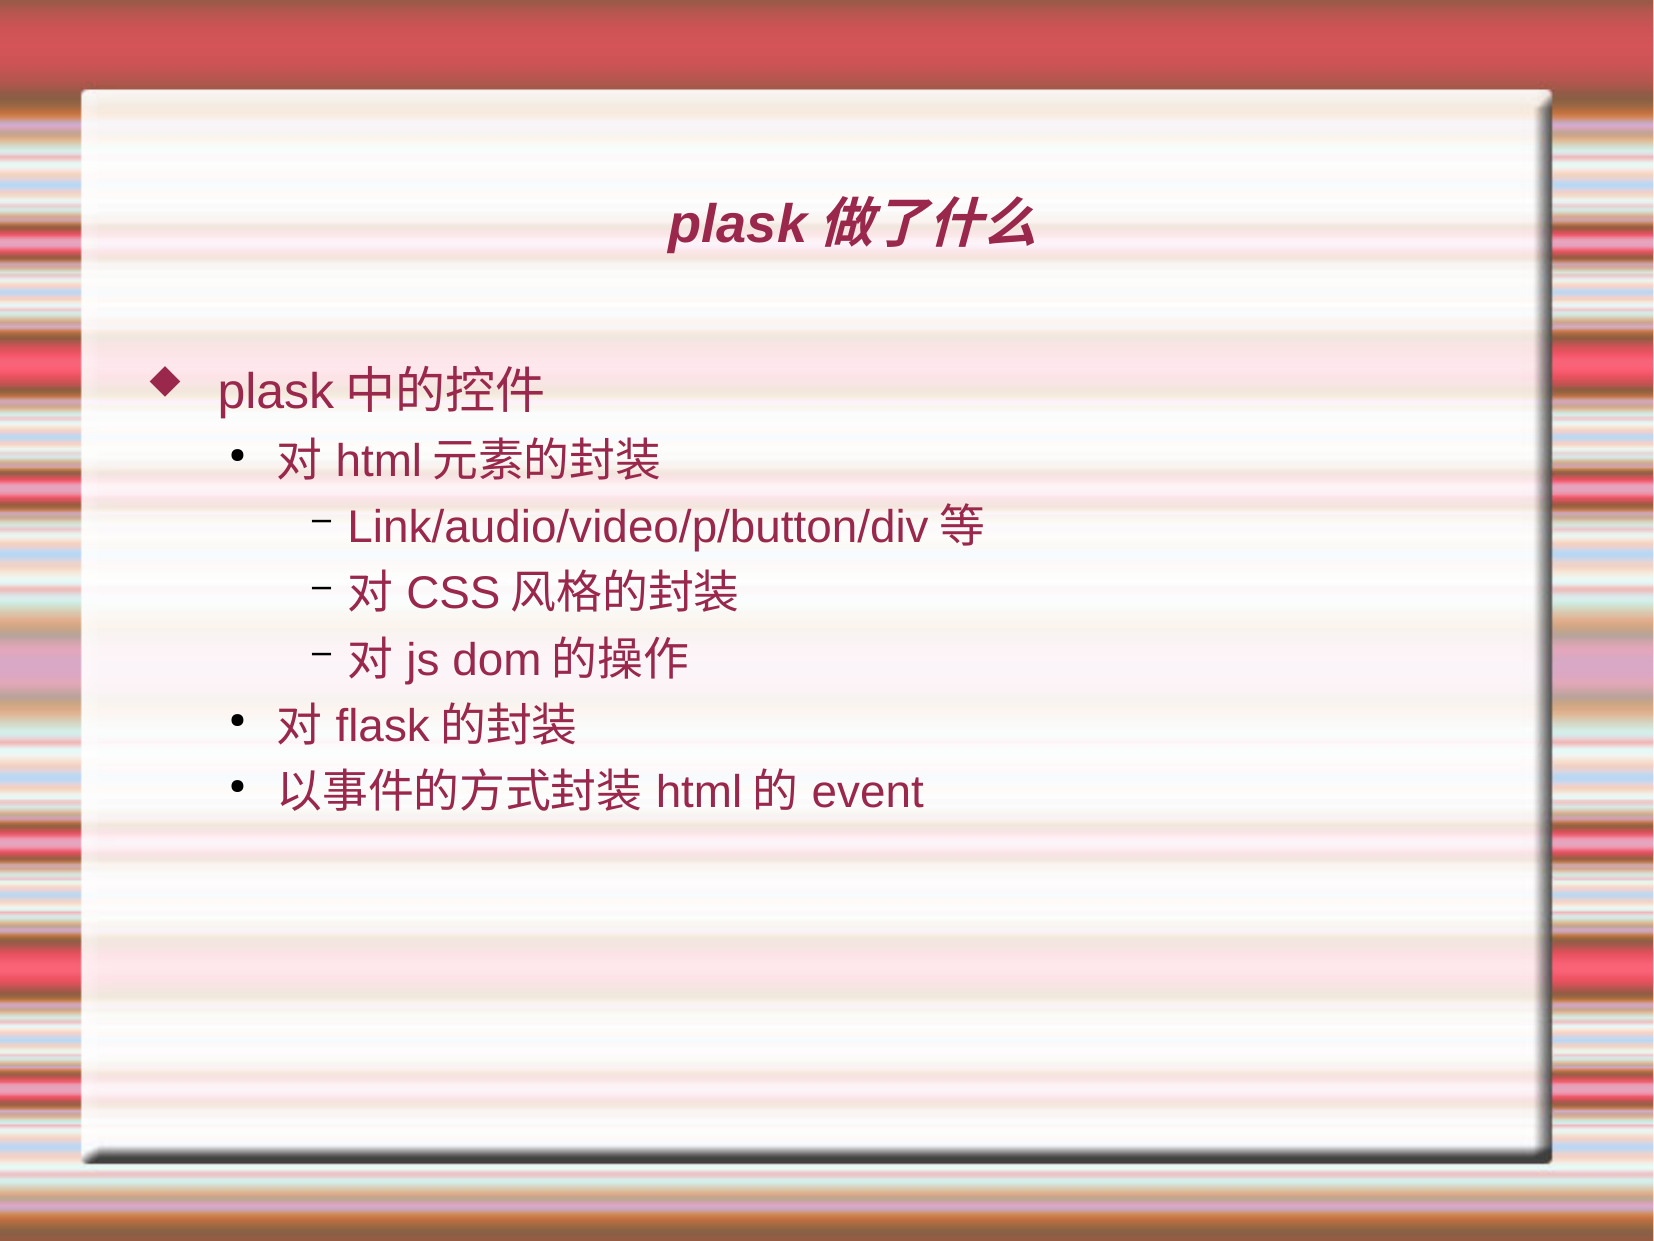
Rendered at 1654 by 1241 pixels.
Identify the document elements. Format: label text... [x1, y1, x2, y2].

picture [0, 0, 1654, 1241]
title plask做了什么 [117, 114, 1530, 322]
list plask中的控件 对html元素的封装 Link/audio/video/p/button/div等 对CSS风格的封装 对js dom的操作 对flask的封装 以事件的方式封装html的event [134, 350, 1516, 1132]
